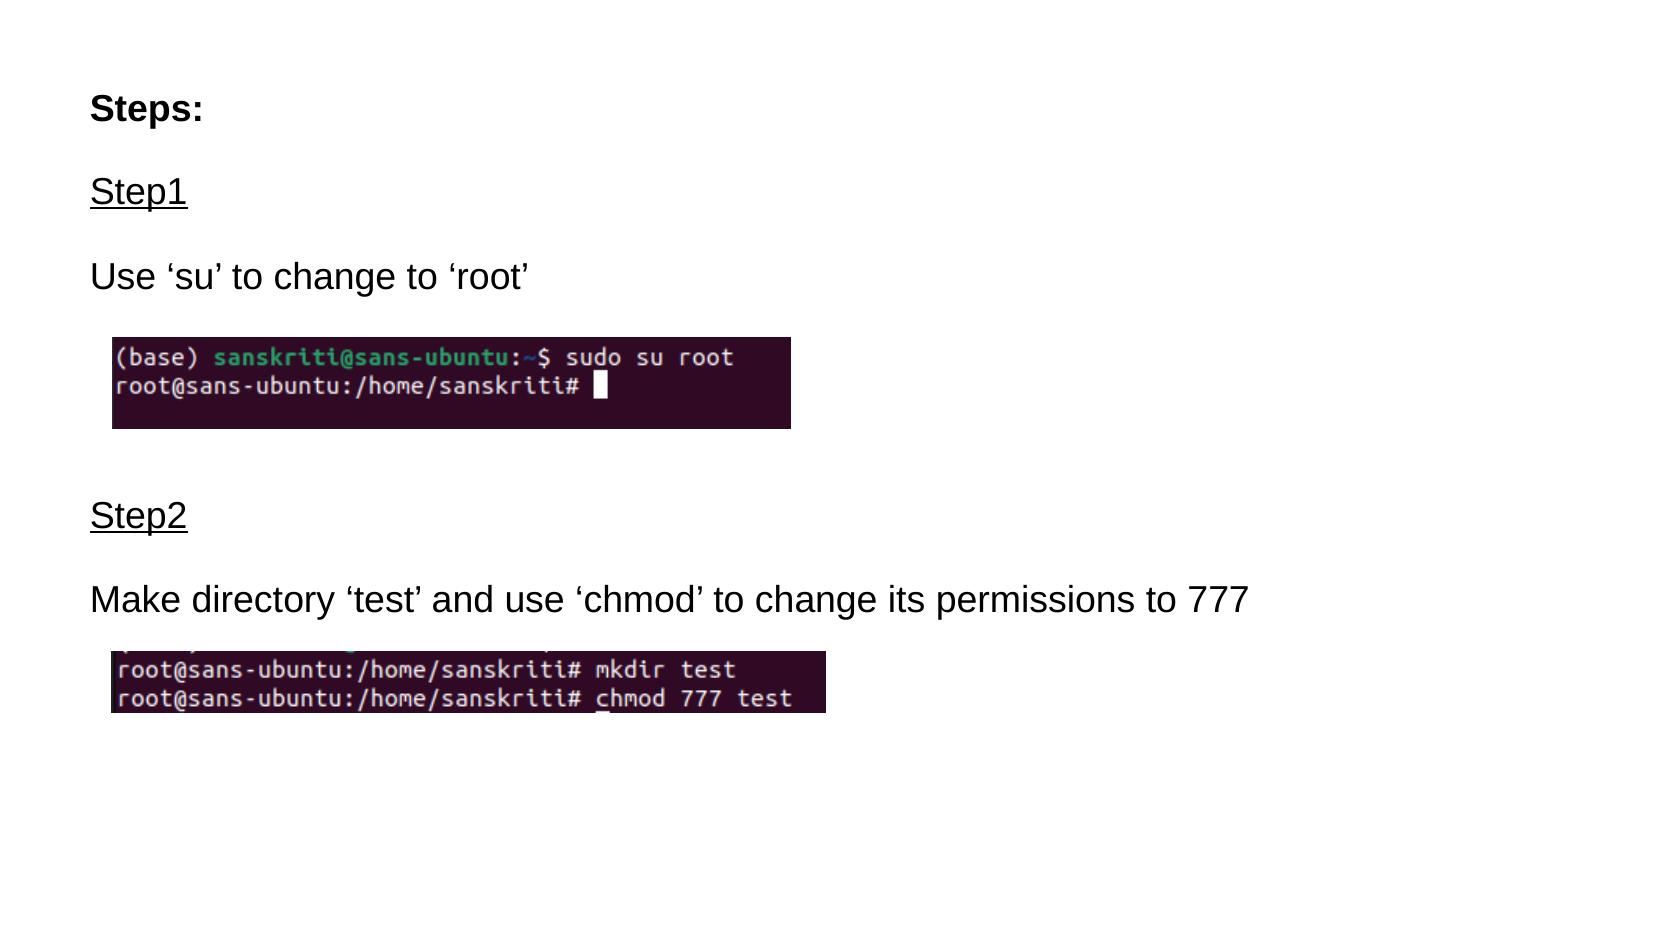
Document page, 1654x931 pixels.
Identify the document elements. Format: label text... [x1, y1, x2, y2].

text_box Step2 Make directory ‘test’ and use ‘chmod’ to change its permissions to 777 [75, 487, 1266, 629]
picture [111, 651, 826, 713]
text_box Steps: Step1 Use ‘su’ to change to ‘root’ [75, 79, 545, 305]
picture [112, 337, 791, 429]
